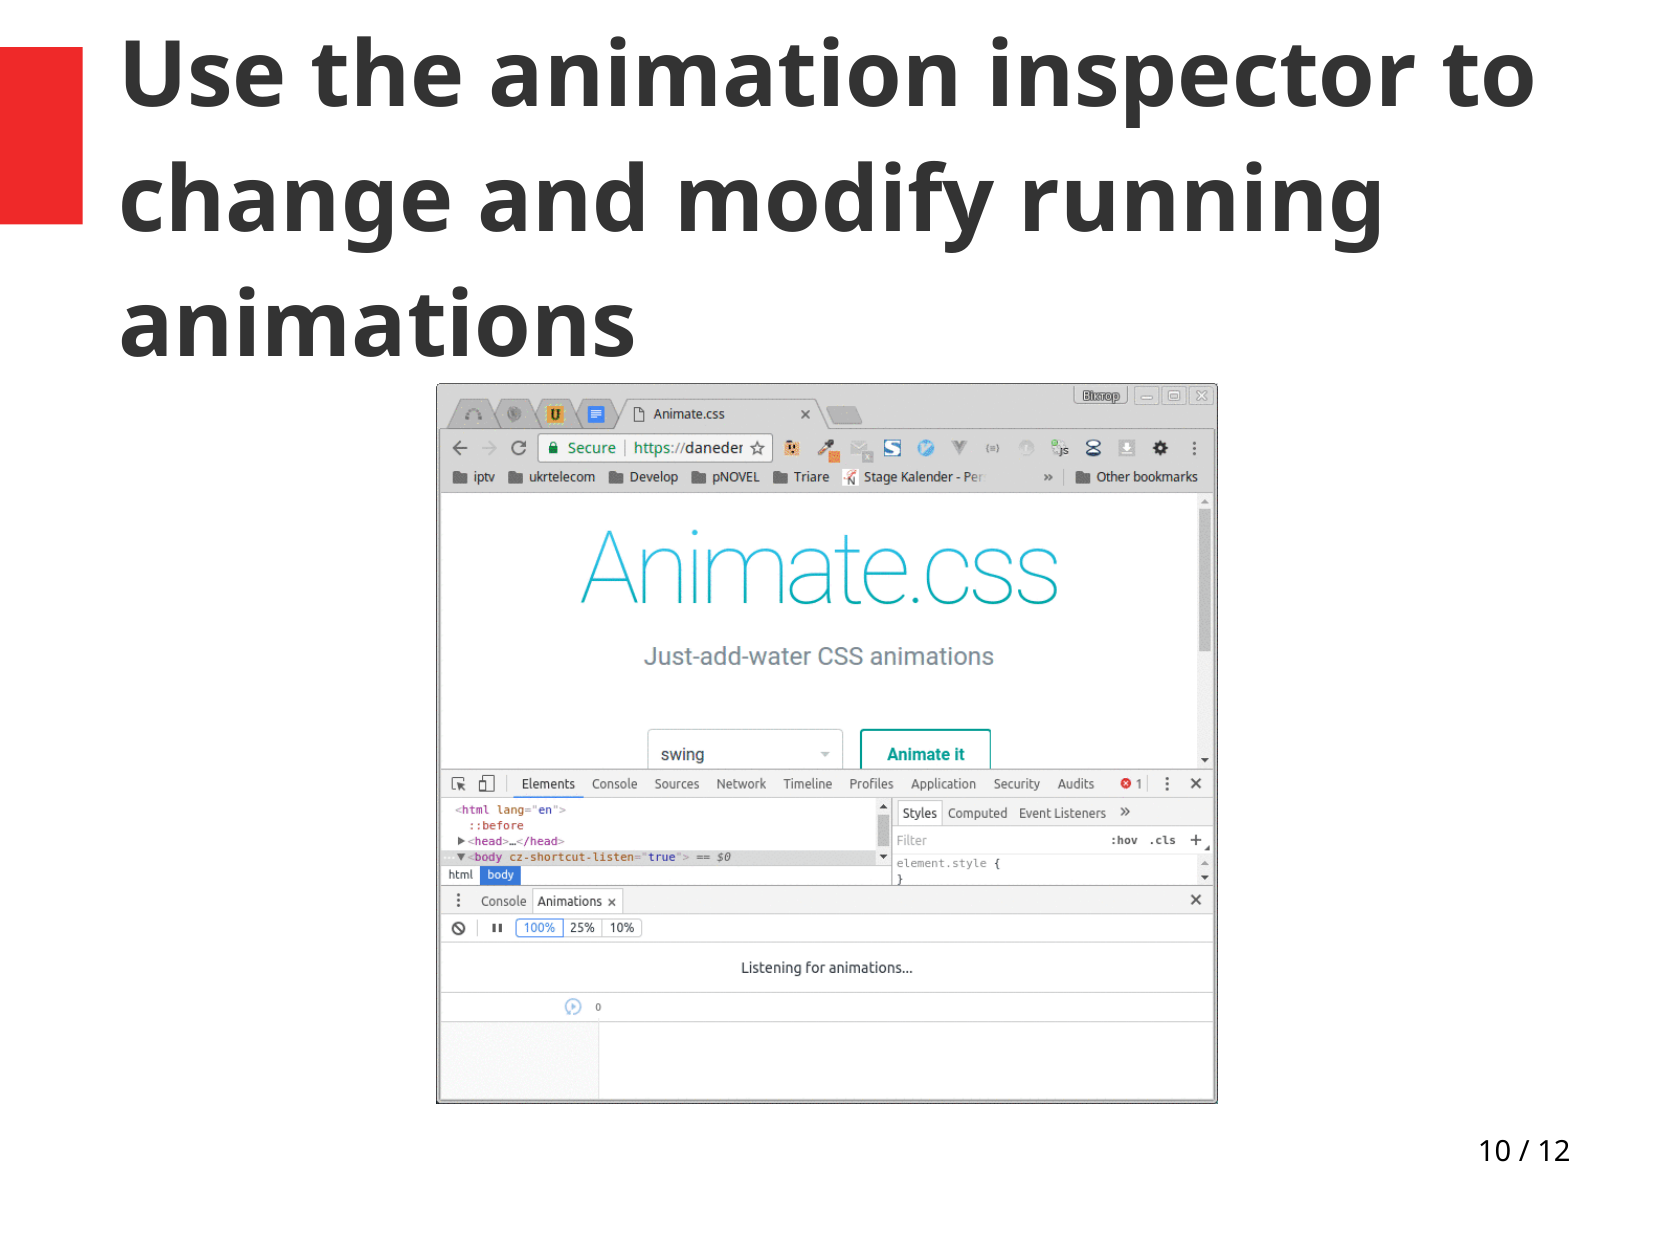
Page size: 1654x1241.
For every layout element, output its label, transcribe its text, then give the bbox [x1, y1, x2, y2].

title Use the animation inspector to change and modify running animations [118, 35, 1571, 357]
picture [436, 383, 1218, 1104]
